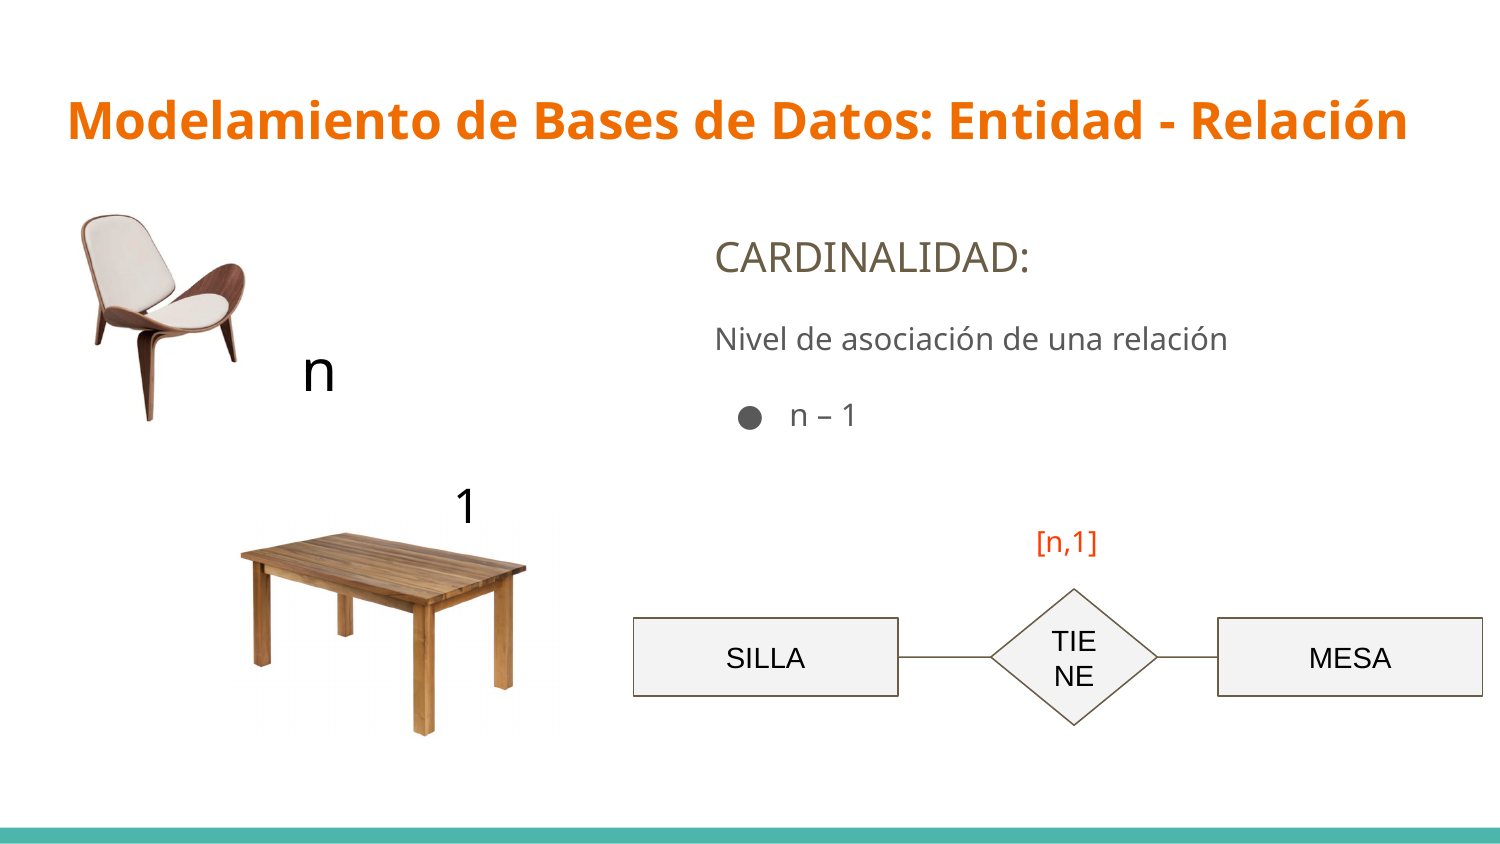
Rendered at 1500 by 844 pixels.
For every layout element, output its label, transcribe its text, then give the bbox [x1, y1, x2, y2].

text_box [n,1] [1021, 507, 1134, 573]
picture [51, 210, 272, 435]
text_box 1 [438, 461, 492, 549]
picture [230, 515, 566, 740]
text_box MESA [1218, 618, 1483, 696]
text_box TIENE [991, 588, 1157, 726]
text_box n [286, 318, 340, 419]
title Modelamiento de Bases de Datos: Entidad - Relación [51, 72, 1449, 189]
text_box SILLA [633, 618, 898, 696]
list CARDINALIDAD: Nivel de asociación de una relación n – 1 [699, 207, 1466, 550]
